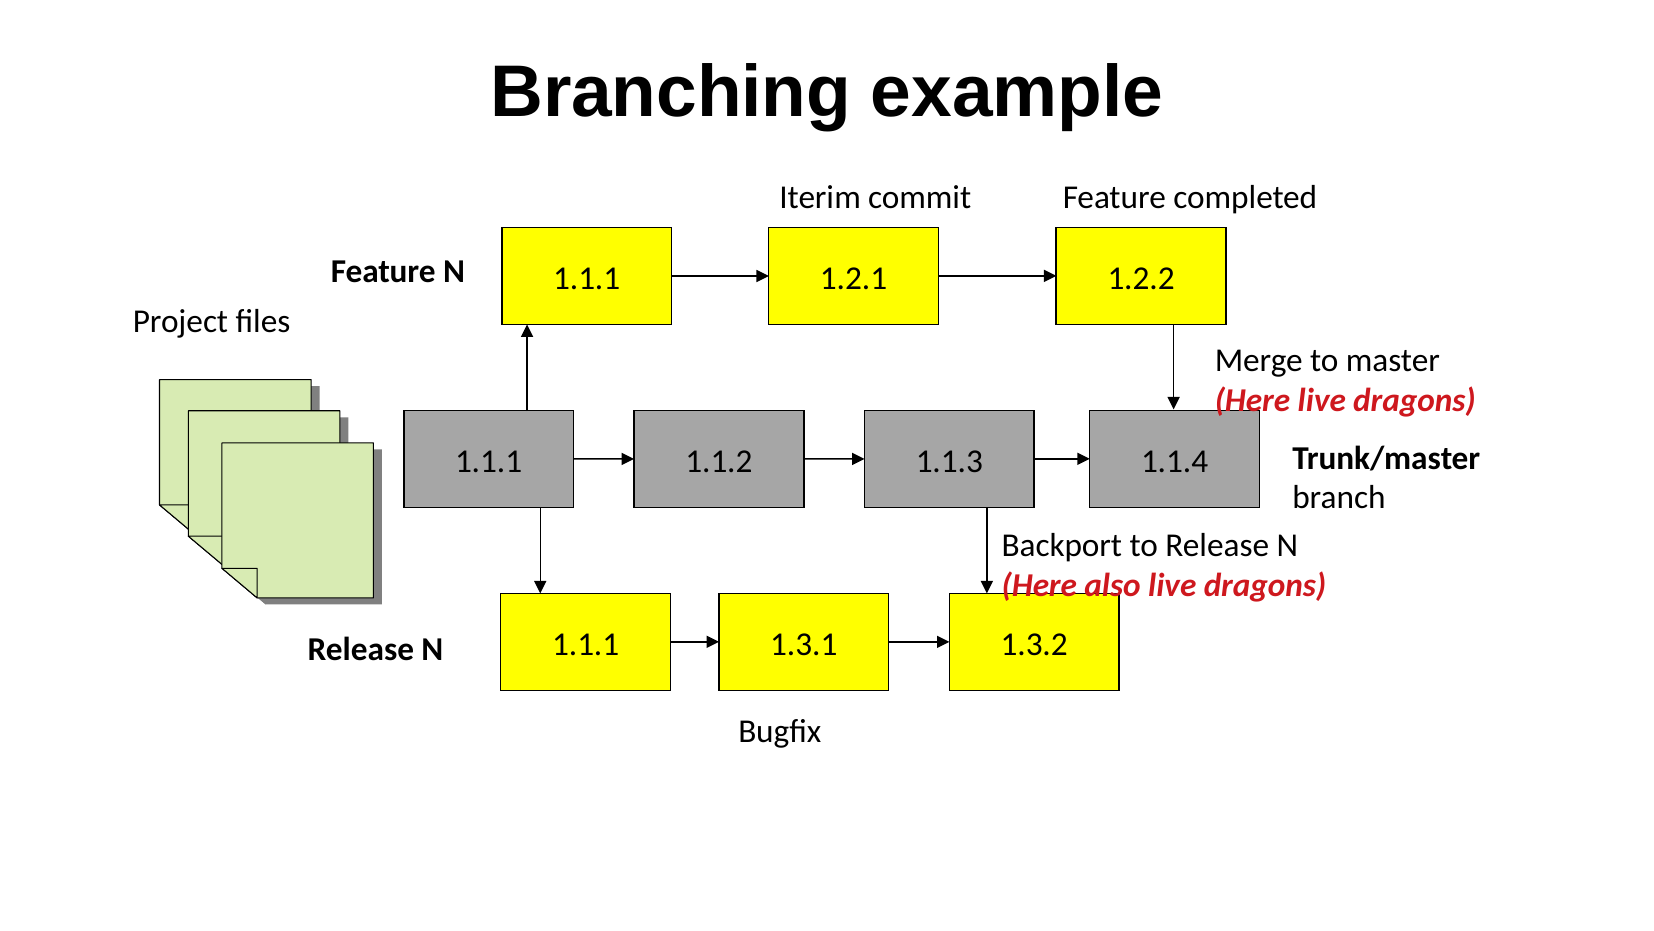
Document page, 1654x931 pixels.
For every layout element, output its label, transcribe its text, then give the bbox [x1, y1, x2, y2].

text_box 1.1.1 [403, 410, 574, 508]
text_box 1.2.1 [768, 227, 939, 325]
text_box Project files [118, 292, 375, 347]
text_box Feature N [316, 242, 504, 297]
text_box 1.3.2 [949, 593, 1120, 691]
text_box 1.2.2 [1056, 227, 1226, 325]
text_box 1.1.1 [500, 593, 671, 691]
text_box Trunk/master branch [1277, 428, 1583, 524]
text_box Release N [293, 620, 501, 675]
picture [154, 375, 389, 610]
text_box 1.1.2 [634, 410, 804, 508]
text_box 1.1.3 [864, 410, 1035, 508]
text_box 1.1.1 [501, 227, 672, 325]
title Branching example [82, 37, 1571, 147]
text_box Merge to master (Here live dragons) [1200, 330, 1558, 426]
text_box Iterim commit [764, 168, 1016, 223]
text_box 1.3.1 [719, 593, 889, 691]
text_box Backport to Release N (Here also live dragons) [986, 515, 1389, 611]
text_box Feature completed [1048, 168, 1392, 223]
text_box 1.1.4 [1089, 410, 1260, 508]
text_box Bugfix [723, 701, 863, 757]
